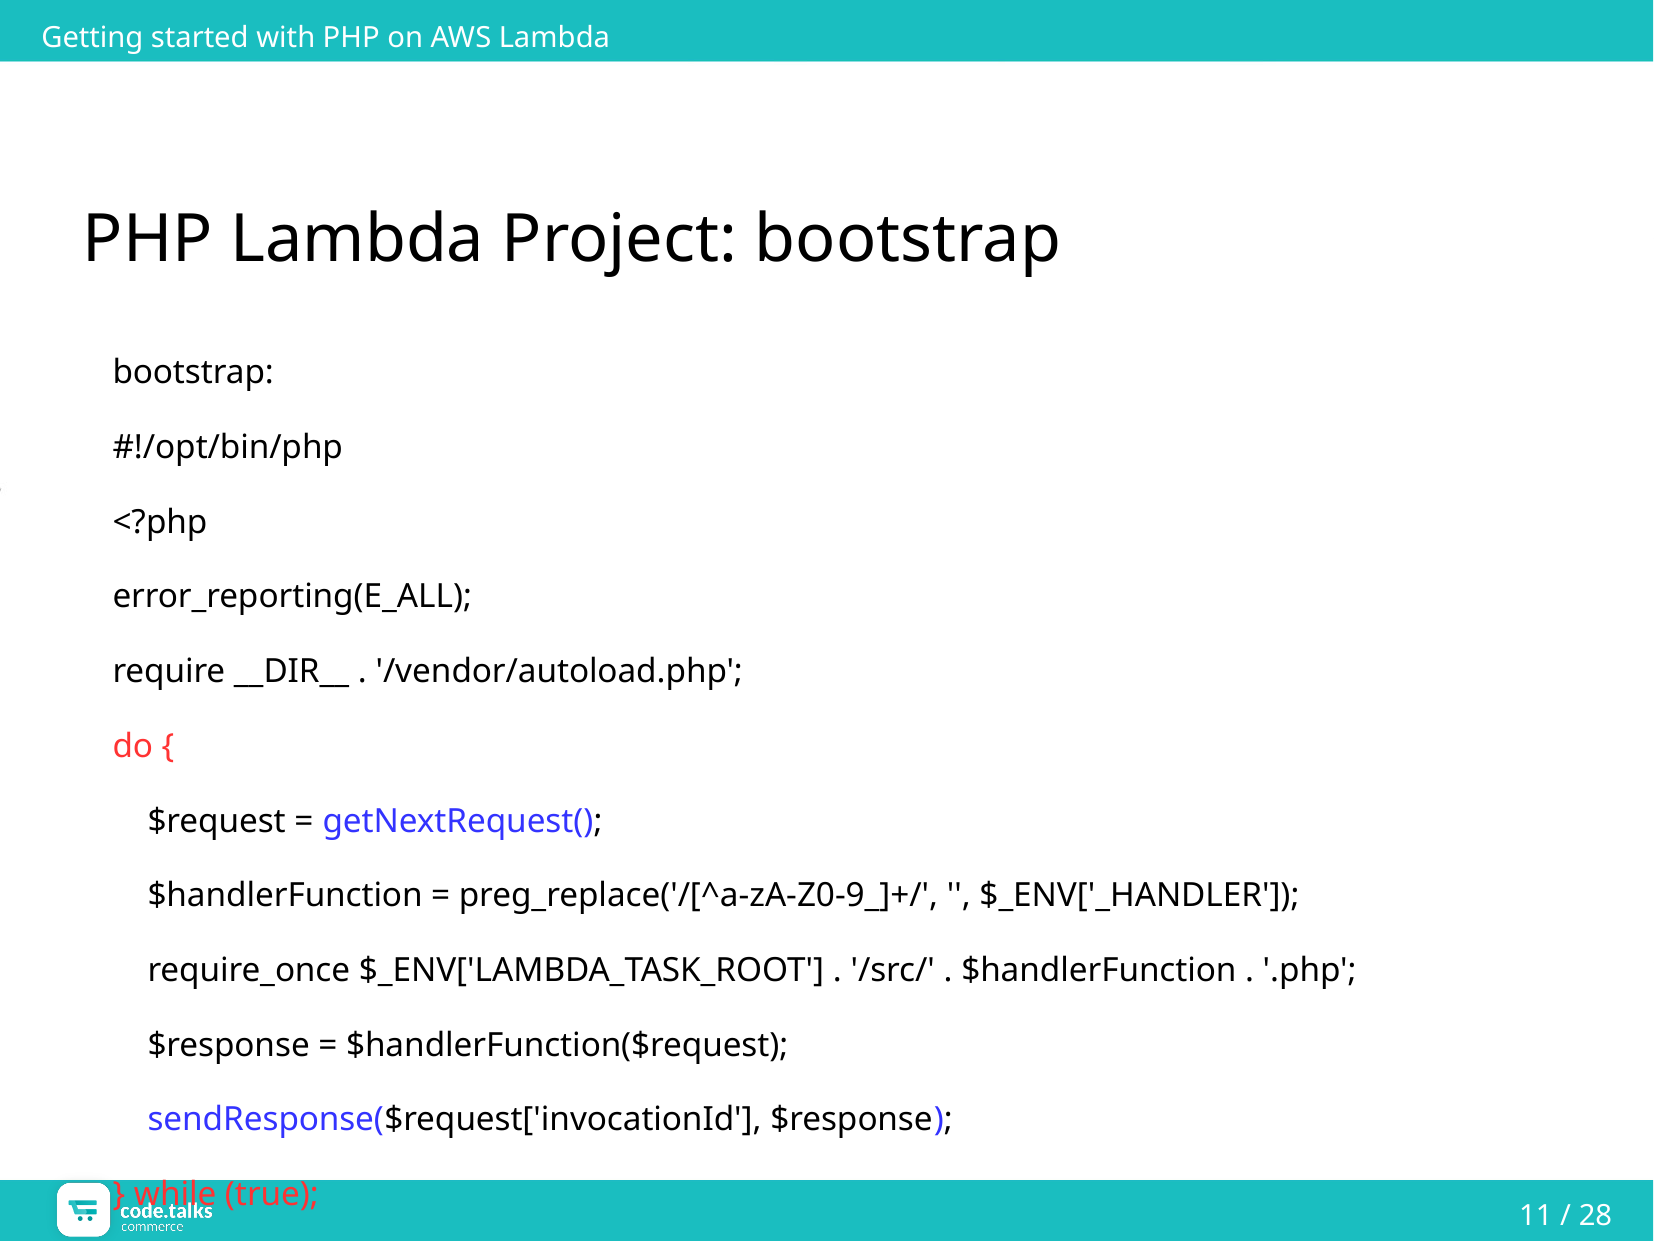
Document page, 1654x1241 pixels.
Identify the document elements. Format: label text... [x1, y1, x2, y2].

list bootstrap: #!/opt/bin/php <?php error_reporting(E_ALL); require __DIR__ . '/vendor/autoload.php'; do { $request = getNextRequest(); $handlerFunction = preg_replace('/[^a-zA-Z0-9_]+/', '', $_ENV['_HANDLER']); require_once $_ENV['LAMBDA_TASK_ROOT'] . '/src/' . $handlerFunction . '.php'; $response = $handlerFunction($request); sendResponse($request['invocationId'], $response); } while (true); [112, 348, 1613, 1241]
title PHP Lambda Project: bootstrap [82, 139, 1571, 332]
picture [0, 0, 1654, 1241]
